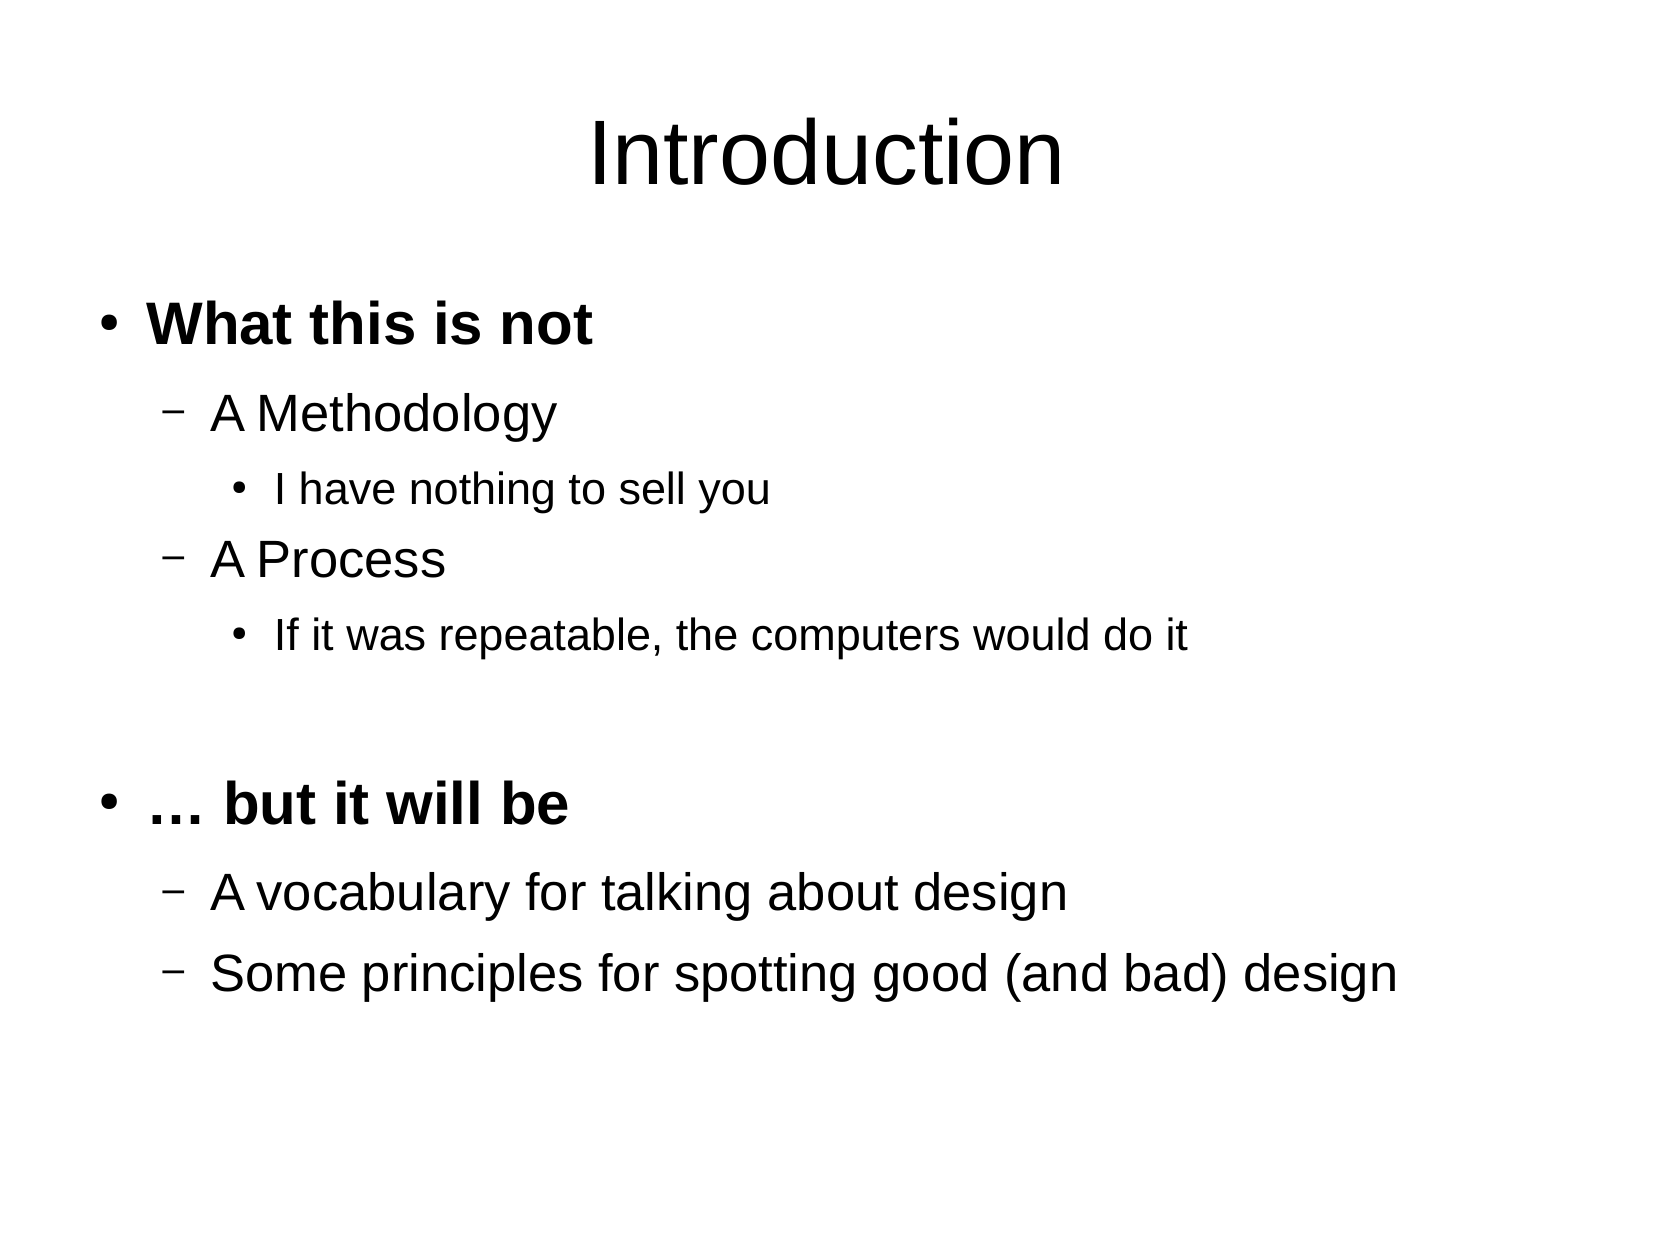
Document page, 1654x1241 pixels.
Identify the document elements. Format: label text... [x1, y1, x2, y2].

list What this is not A Methodology I have nothing to sell you A Process If it was repeatable, the computers would do it … but it will be A vocabulary for talking about design Some principles for spotting good (and bad) design [82, 290, 1538, 1010]
title Introduction [82, 49, 1571, 257]
